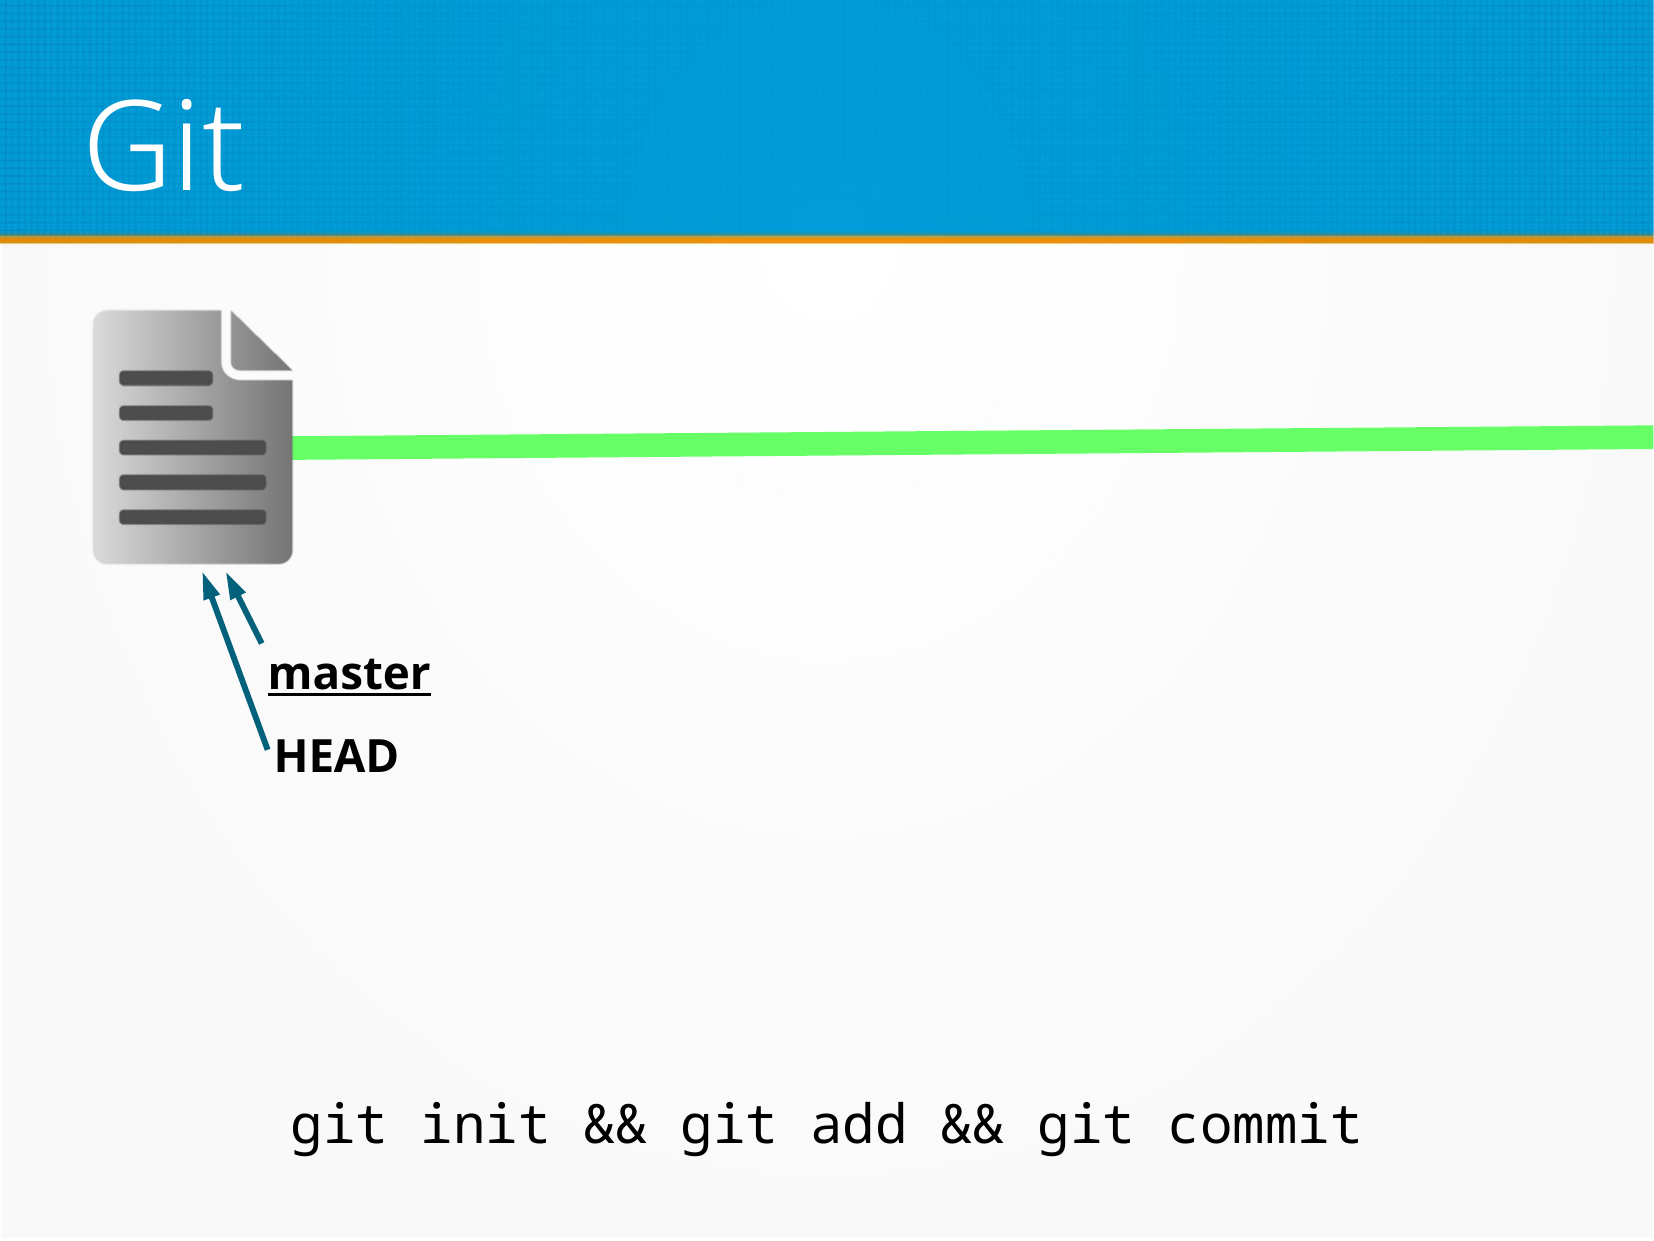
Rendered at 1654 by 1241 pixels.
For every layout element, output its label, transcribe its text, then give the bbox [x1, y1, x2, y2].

text_box HEAD [267, 726, 404, 783]
title Git [82, 19, 1571, 227]
picture [0, 233, 1654, 1241]
text_box master [261, 637, 461, 707]
text_box git init && git add && git commit [106, 1085, 1548, 1159]
